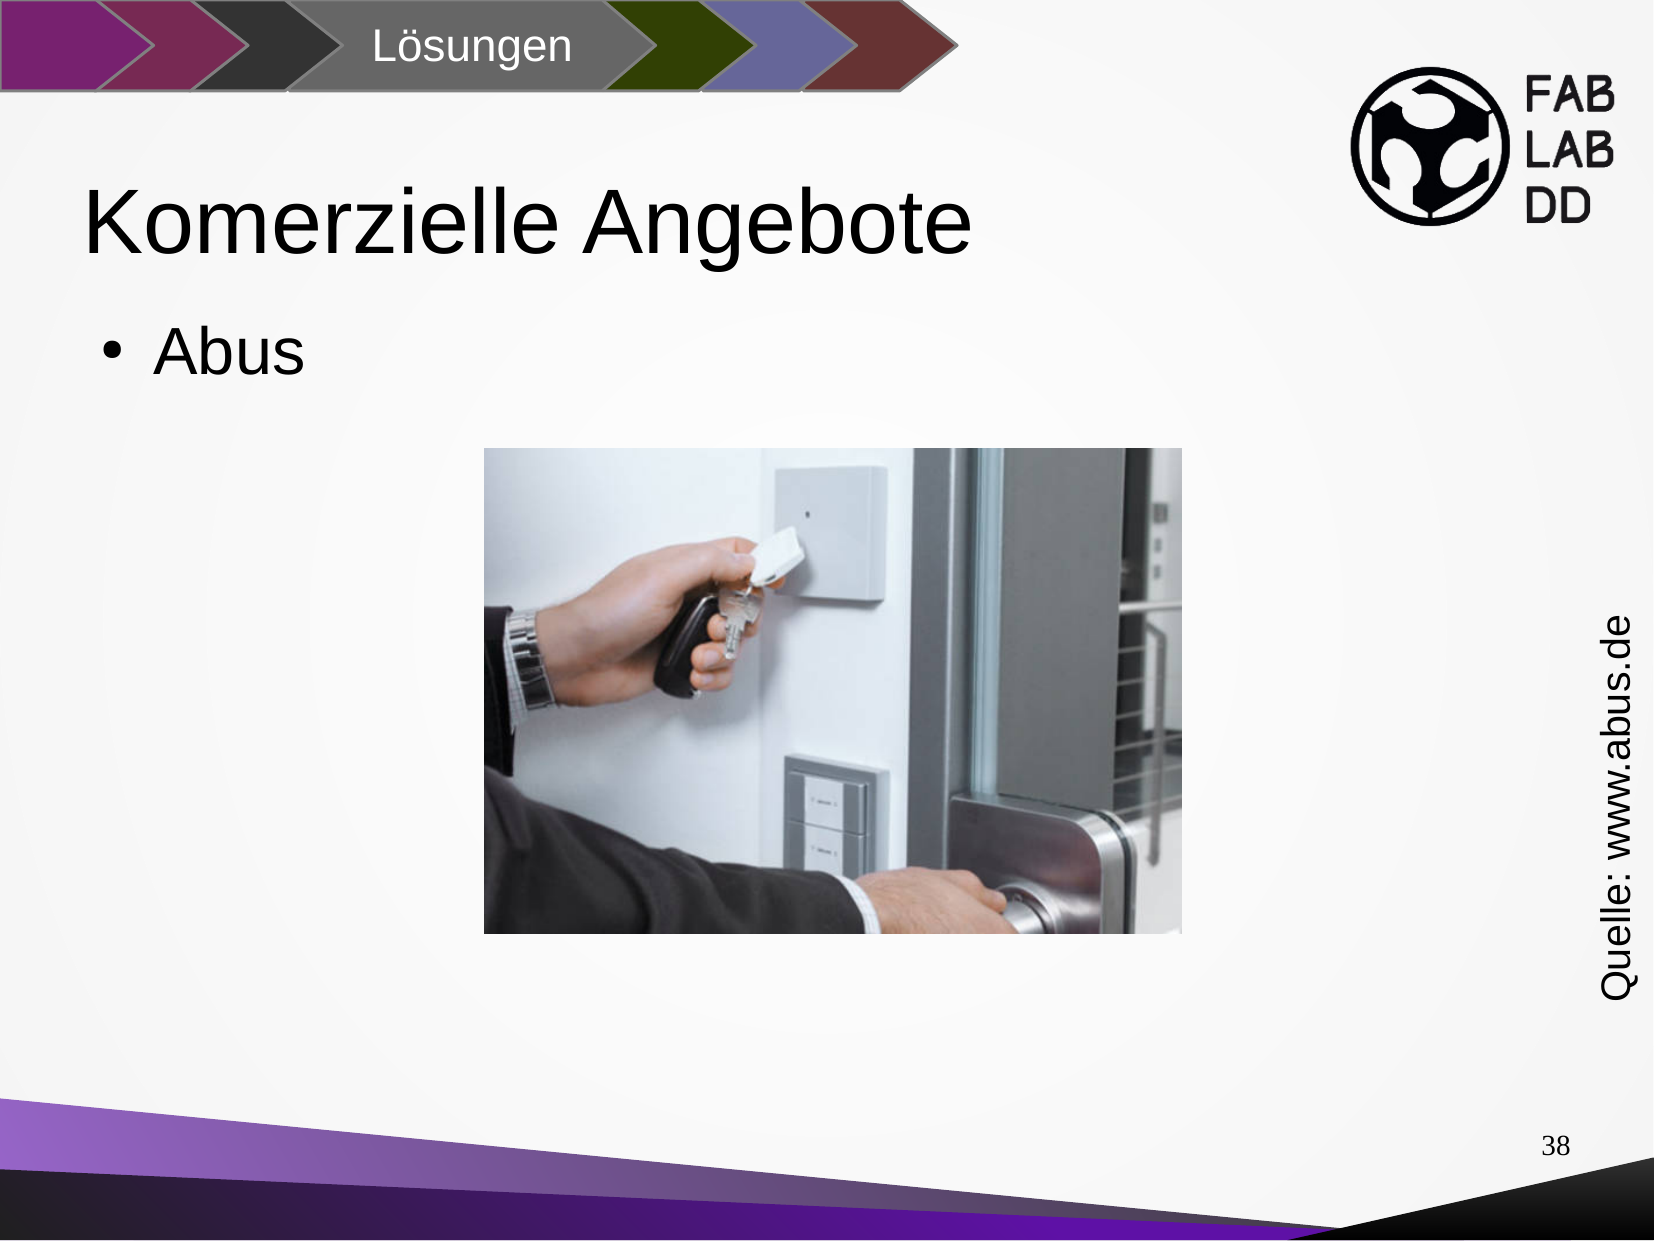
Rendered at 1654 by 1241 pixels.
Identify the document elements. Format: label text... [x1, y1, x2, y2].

list Abus [82, 313, 1538, 1034]
picture [1324, 36, 1642, 257]
text_box [604, 0, 958, 91]
picture [484, 448, 1182, 934]
text_box Quelle: www.abus.de [1582, 577, 1654, 1063]
text_box [0, 0, 343, 91]
title Komerzielle Angebote [82, 118, 1300, 313]
text_box Lösungen [289, 0, 656, 91]
